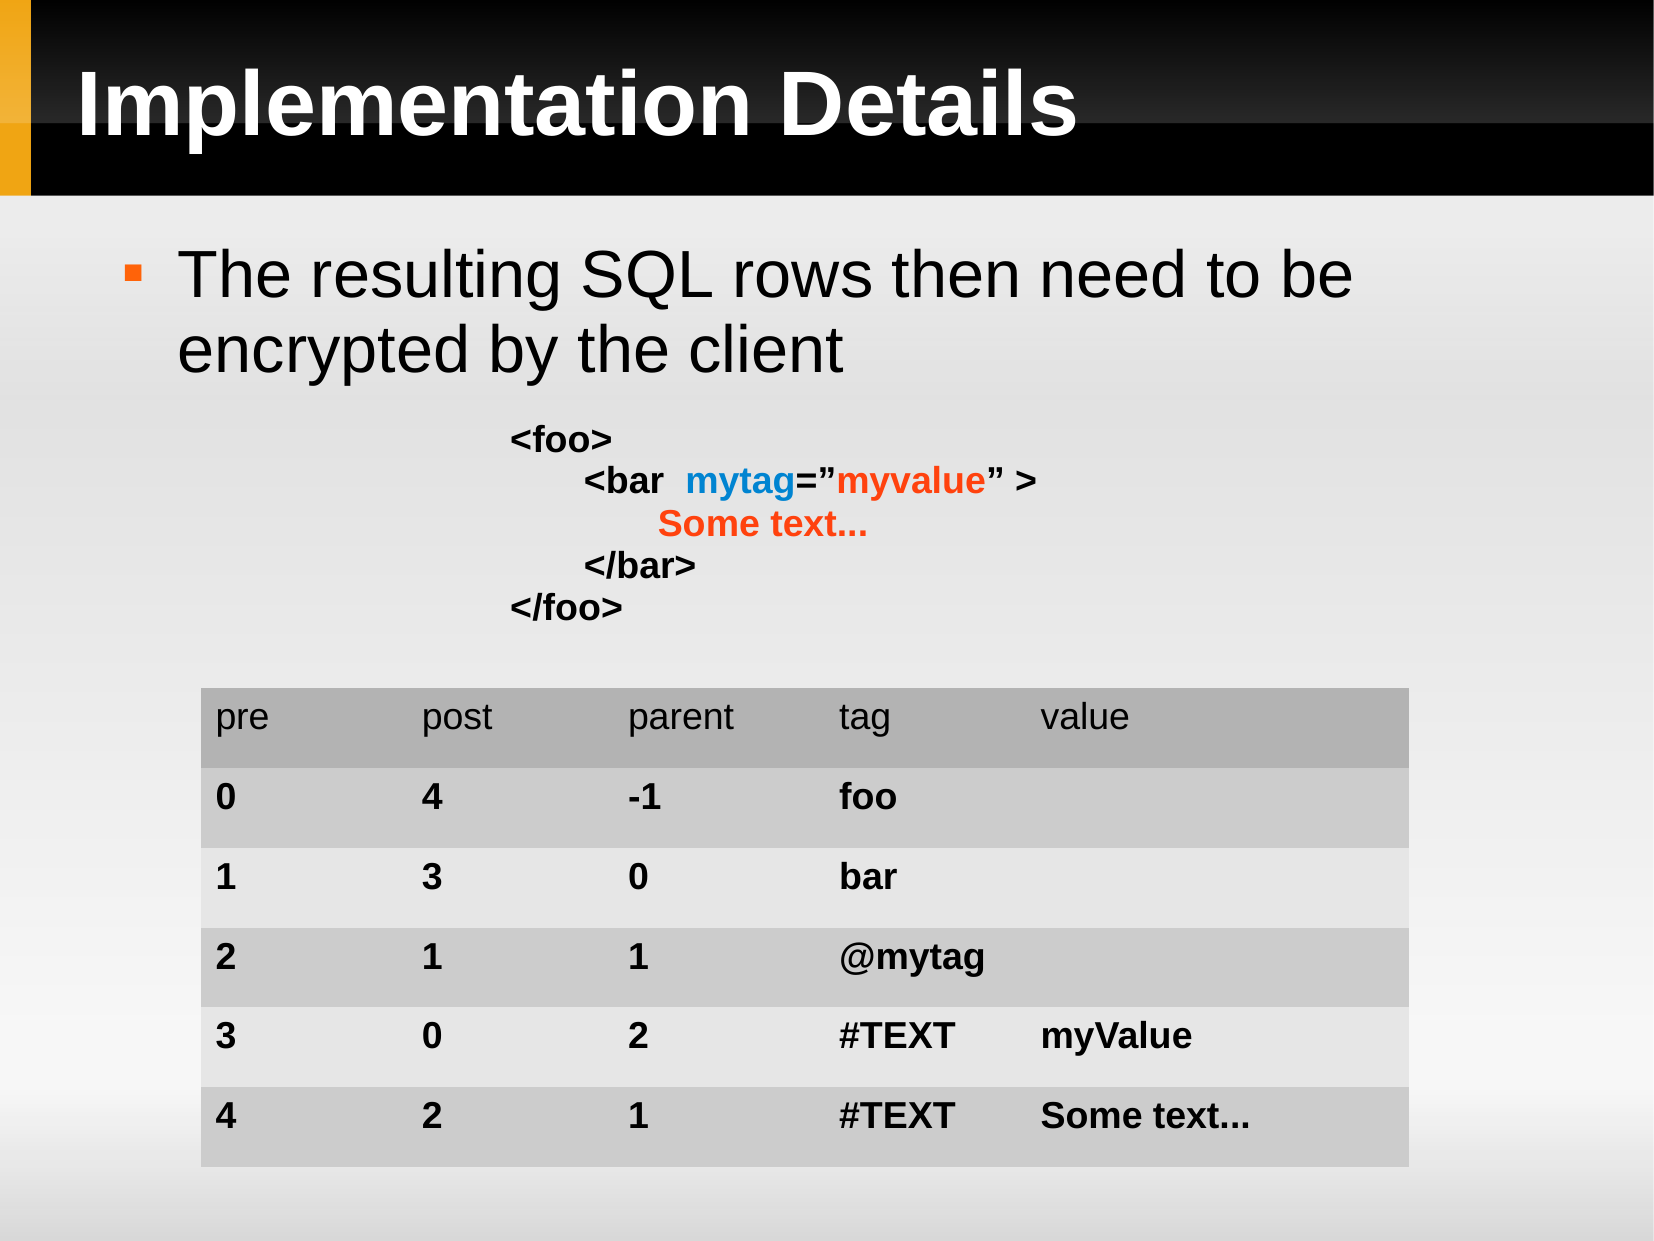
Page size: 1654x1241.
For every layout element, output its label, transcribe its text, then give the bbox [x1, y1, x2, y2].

table_cell myValue [1026, 1007, 1409, 1087]
table_header tag [824, 688, 1026, 768]
table_header parent [613, 688, 824, 768]
table_cell 0 [613, 848, 824, 928]
table_cell Some text... [1026, 1087, 1409, 1167]
table_header value [1026, 688, 1409, 768]
table_cell 1 [407, 928, 613, 1007]
table_cell 3 [407, 848, 613, 928]
table_header pre [201, 688, 407, 768]
text_box The resulting SQL rows then need to be encrypted by the client [107, 236, 1576, 387]
table_cell #TEXT [824, 1087, 1026, 1167]
table_cell bar [824, 848, 1026, 928]
table_header post [407, 688, 613, 768]
table_cell [1026, 848, 1409, 928]
table_cell 1 [613, 928, 824, 1007]
title Implementation Details [76, 0, 1565, 208]
table_cell 0 [201, 768, 407, 848]
table_cell 3 [201, 1007, 407, 1087]
table_cell 2 [613, 1007, 824, 1087]
table_cell 4 [407, 768, 613, 848]
table_cell 2 [407, 1087, 613, 1167]
picture [0, 0, 1654, 1241]
table_cell 1 [613, 1087, 824, 1167]
table_cell foo [824, 768, 1026, 848]
table_cell 1 [201, 848, 407, 928]
text_box <foo> <bar mytag=”myvalue” > Some text... </bar> </foo> [495, 410, 1096, 636]
table_cell 2 [201, 928, 407, 1007]
table_cell -1 [613, 768, 824, 848]
table_cell 4 [201, 1087, 407, 1167]
table_cell [1026, 928, 1409, 1007]
table_cell 0 [407, 1007, 613, 1087]
table_cell @mytag [824, 928, 1026, 1007]
table_cell [1026, 768, 1409, 848]
table_cell #TEXT [824, 1007, 1026, 1087]
